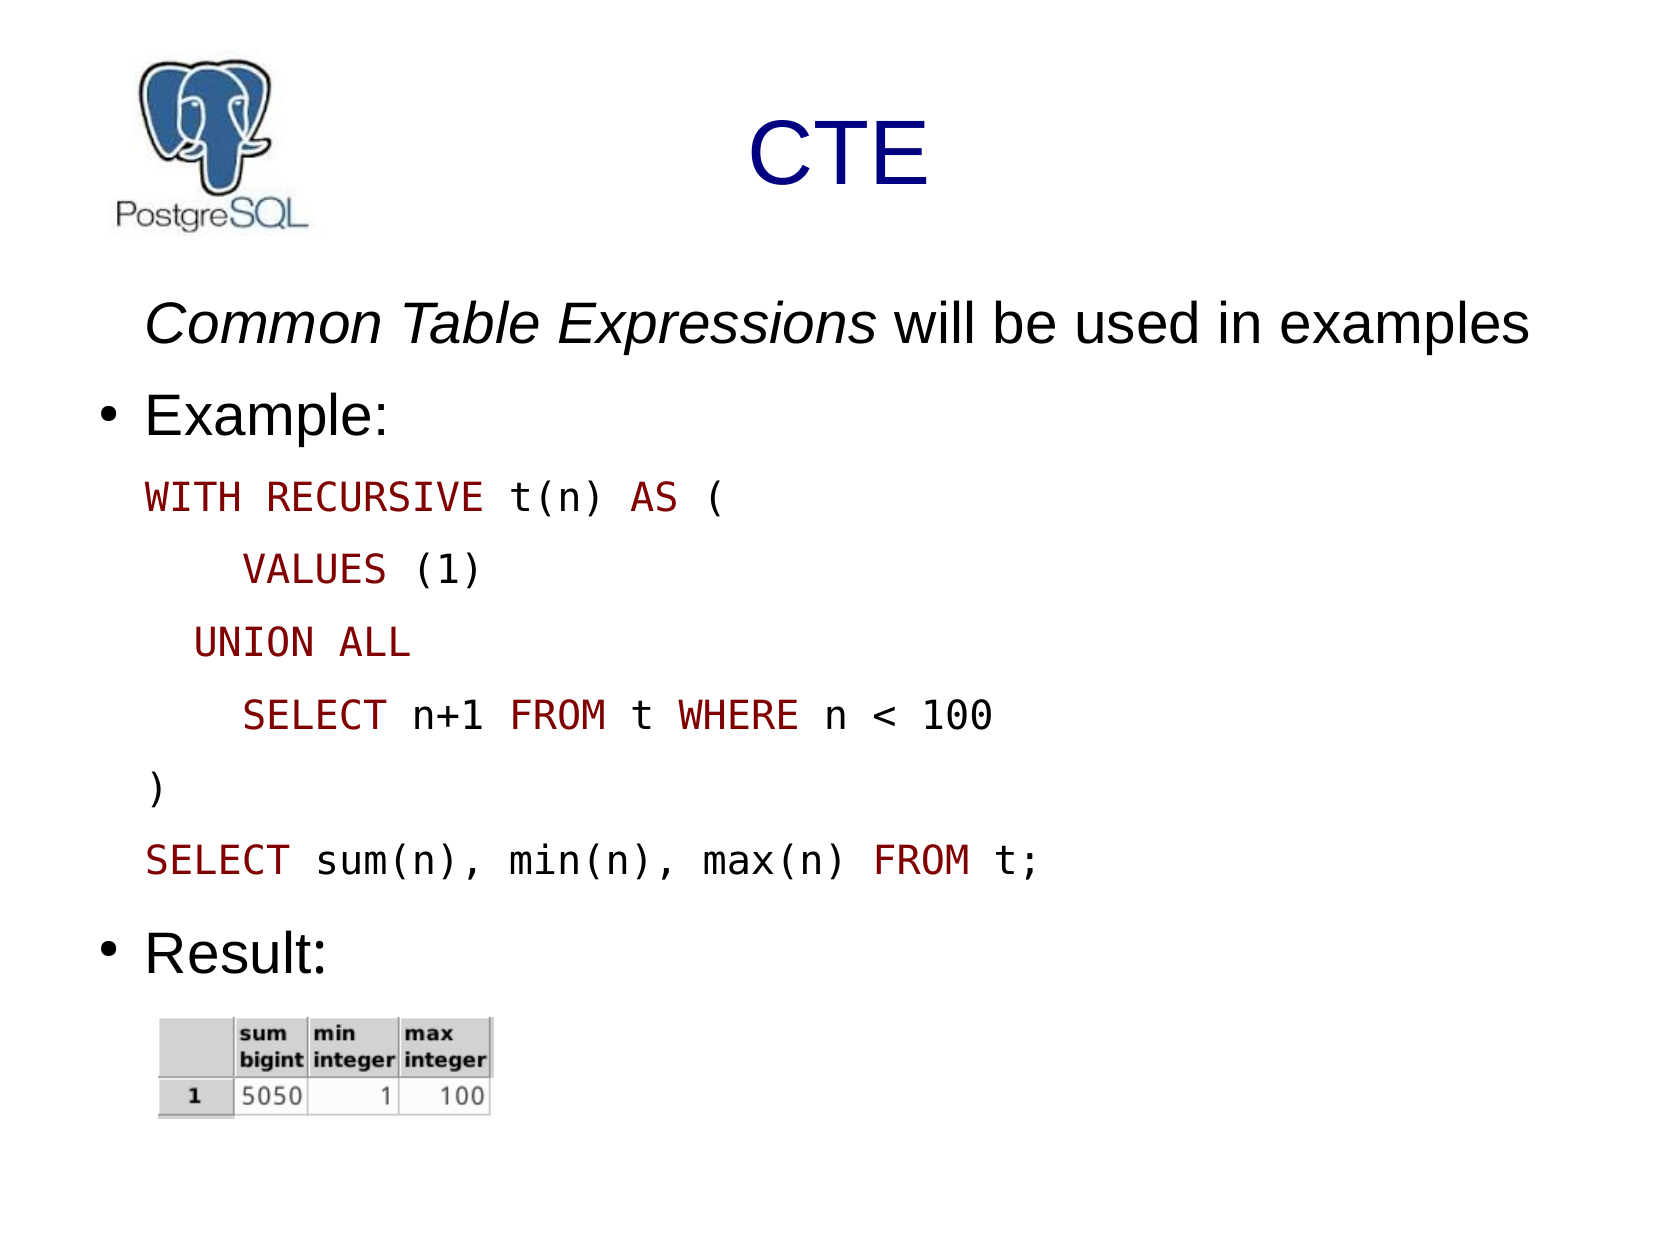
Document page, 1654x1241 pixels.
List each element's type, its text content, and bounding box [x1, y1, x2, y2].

picture [158, 1017, 494, 1119]
title CTE [82, 49, 1571, 257]
picture [58, 50, 356, 237]
list Common Table Expressions will be used in examples Example: WITH RECURSIVE t(n) AS ( VALUES (1) UNION ALL SELECT n+1 FROM t WHERE n < 100 ) SELECT sum(n), min(n), max(n) FROM t; Result: [82, 290, 1538, 1010]
